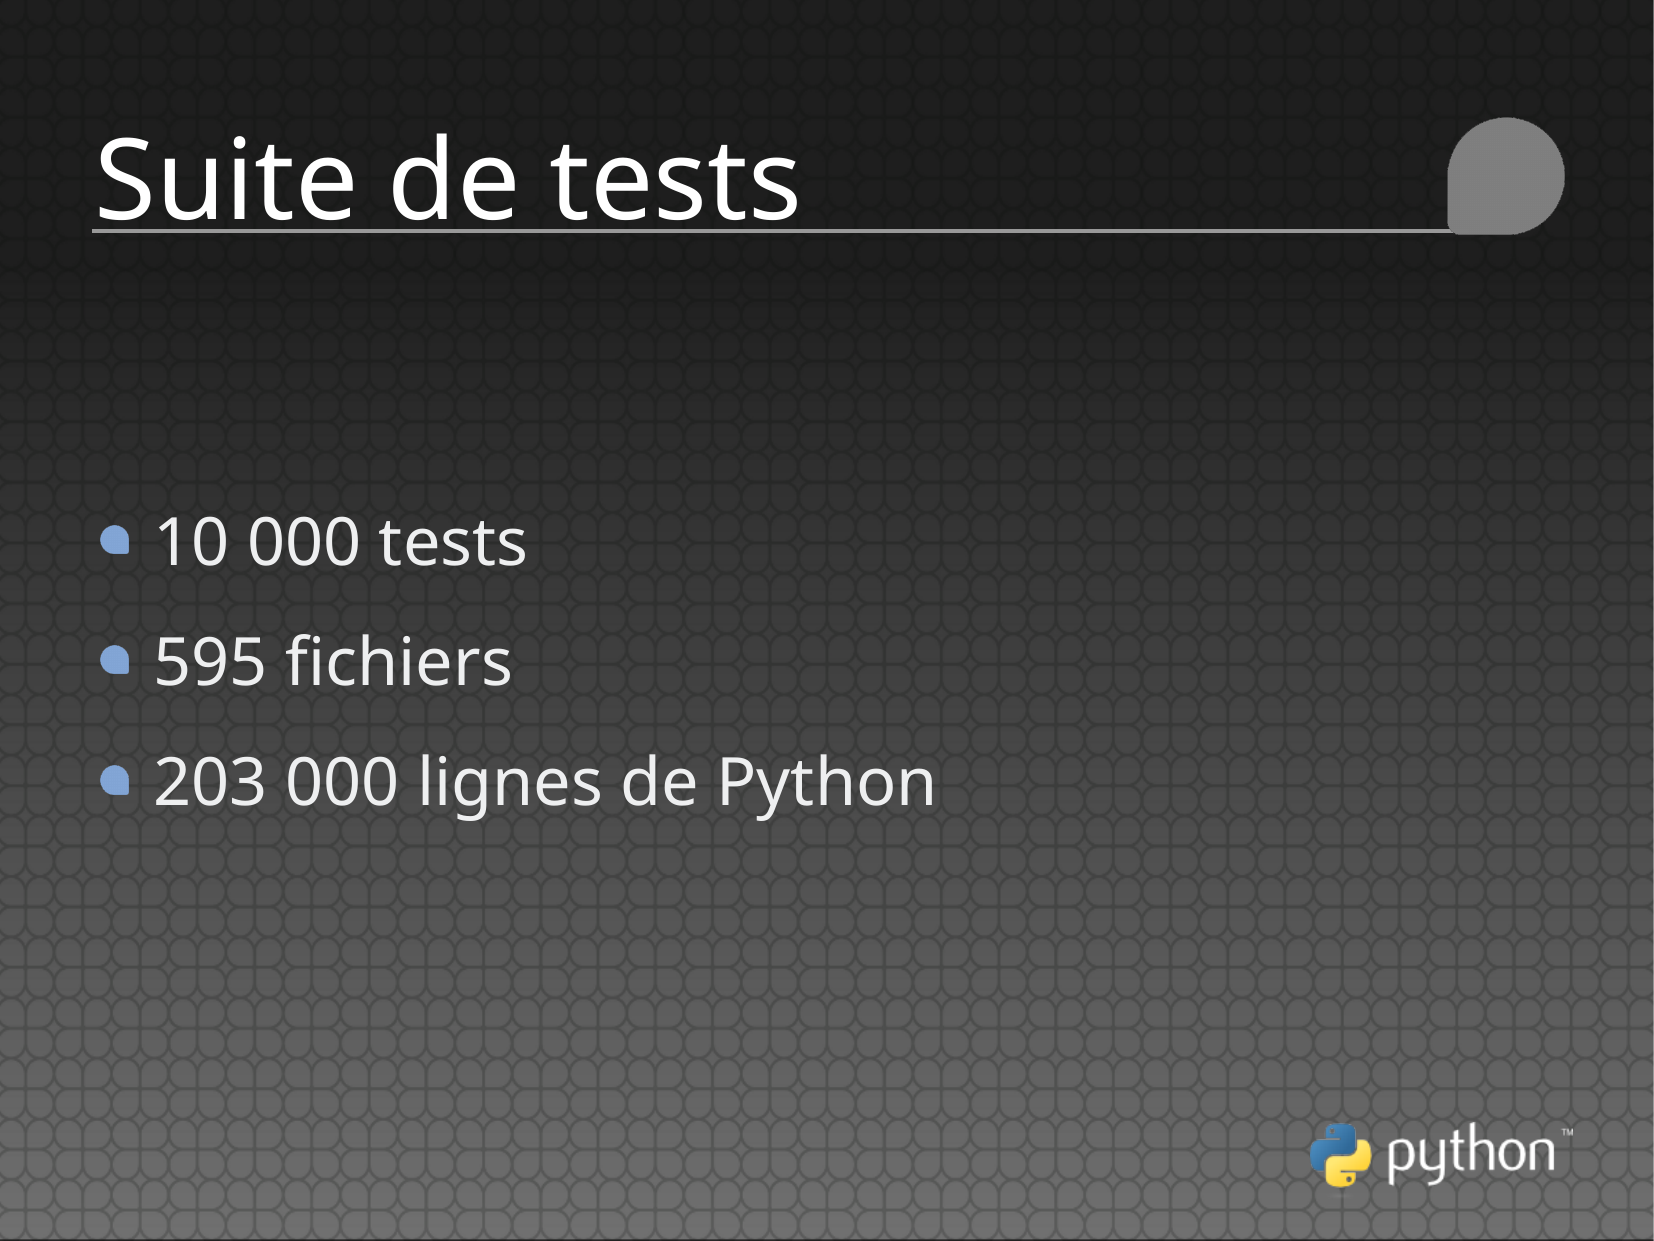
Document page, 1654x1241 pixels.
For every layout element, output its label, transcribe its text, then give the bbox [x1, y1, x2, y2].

title Suite de tests [94, 100, 1426, 251]
picture [0, 0, 1654, 1241]
list 10 000 tests 595 fichiers 203 000 lignes de Python [82, 373, 1571, 1094]
